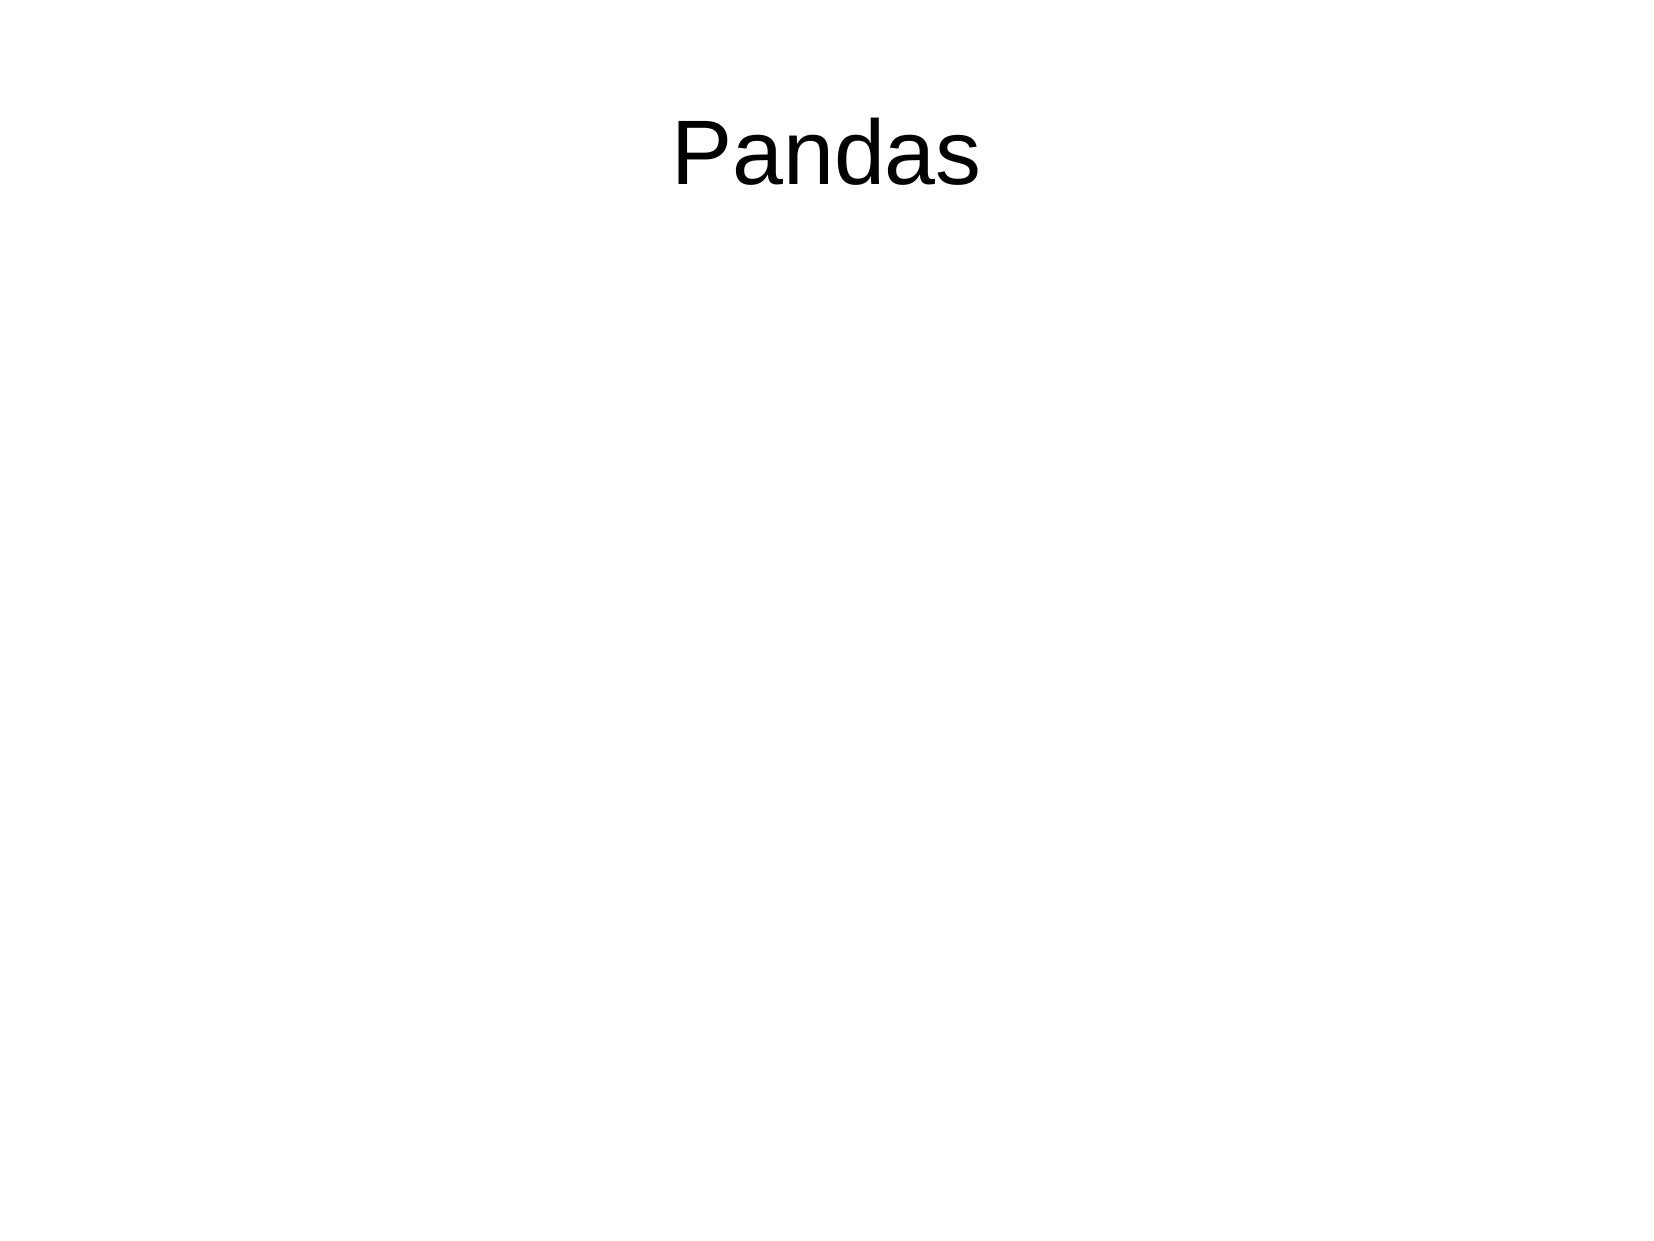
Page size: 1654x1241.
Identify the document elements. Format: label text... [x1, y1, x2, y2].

title Pandas [82, 49, 1571, 257]
